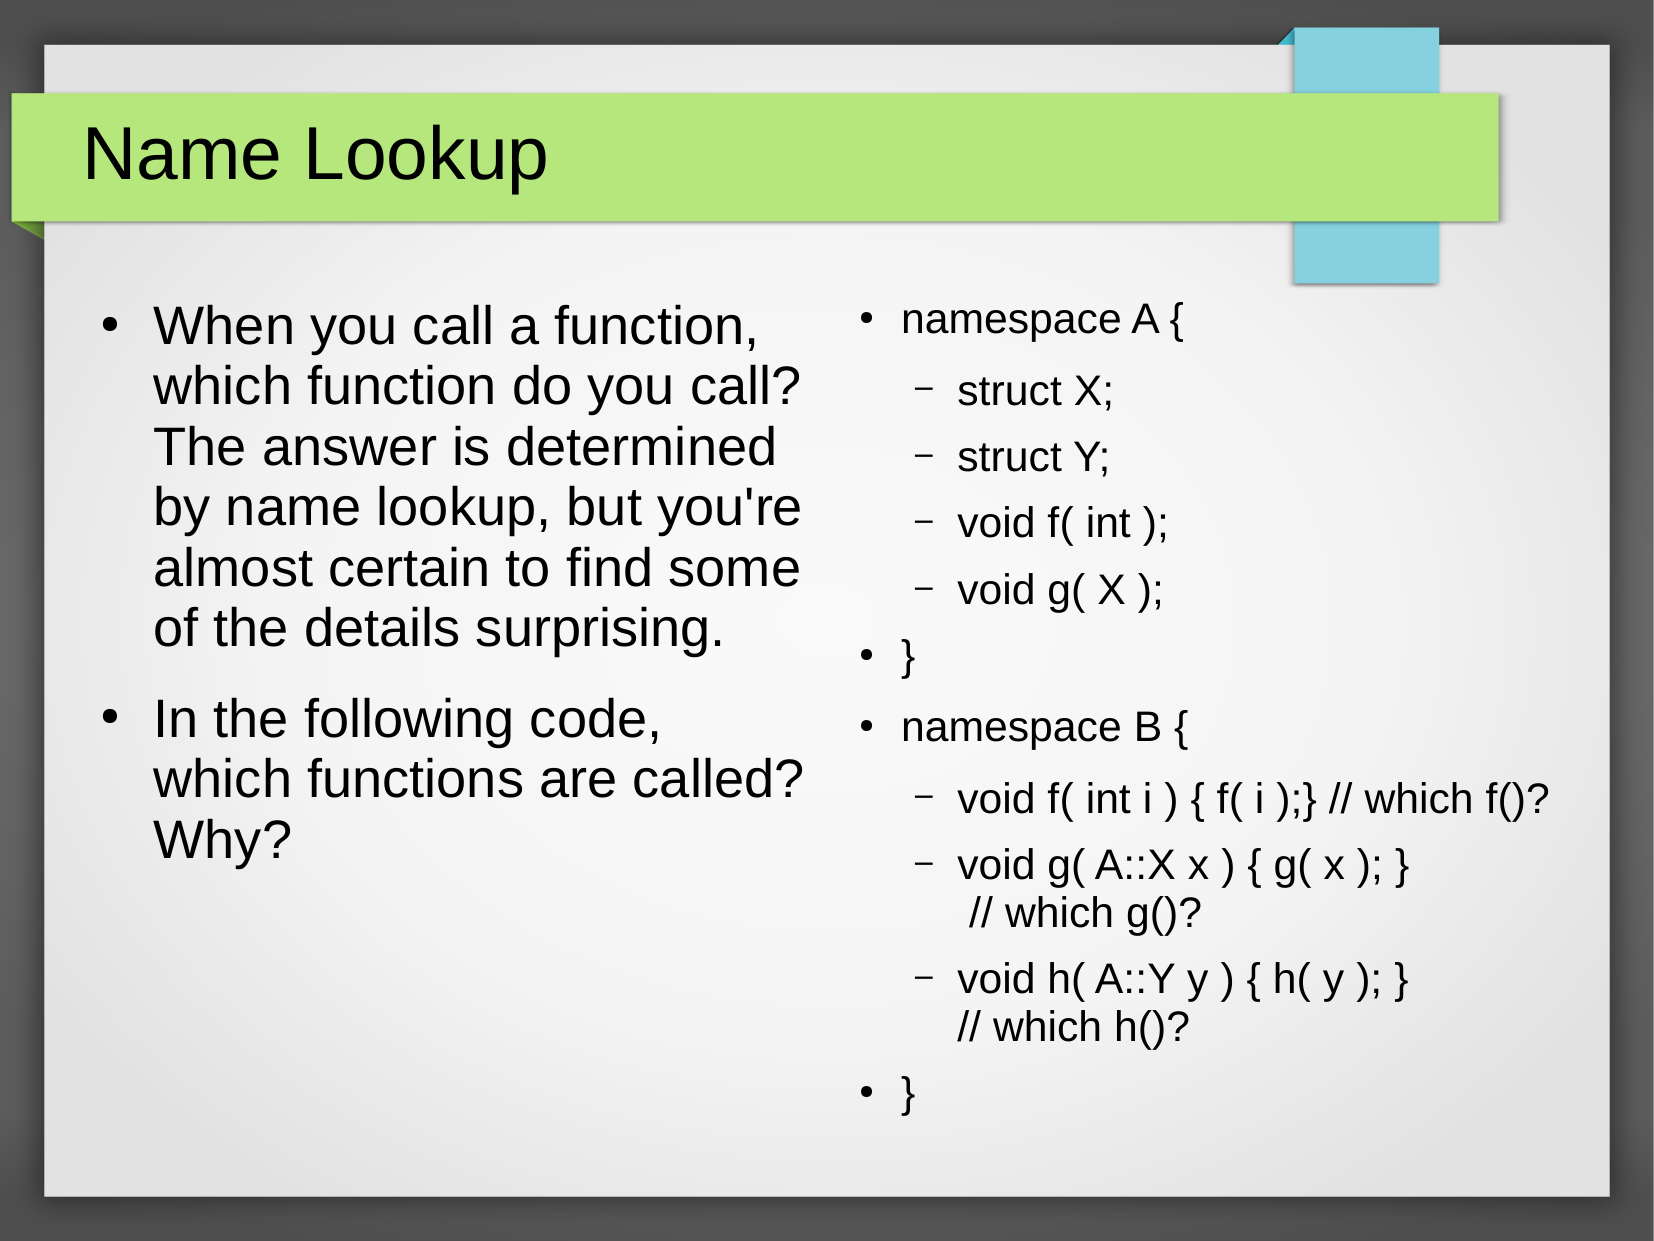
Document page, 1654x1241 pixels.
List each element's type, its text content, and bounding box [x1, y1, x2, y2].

title Name Lookup [82, 94, 1264, 213]
list namespace A { struct X; struct Y; void f( int ); void g( X ); } namespace B { void f( int i ) { f( i );} // which f()? void g( A::X x ) { g( x ); } // which g()? void h( A::Y y ) { h( y ); } // which h()? } [845, 295, 1572, 1130]
picture [0, 0, 1654, 1241]
list When you call a function, which function do you call? The answer is determined by name lookup, but you're almost certain to find some of the details surprising. In the following code, which functions are called? Why? [82, 295, 809, 1130]
